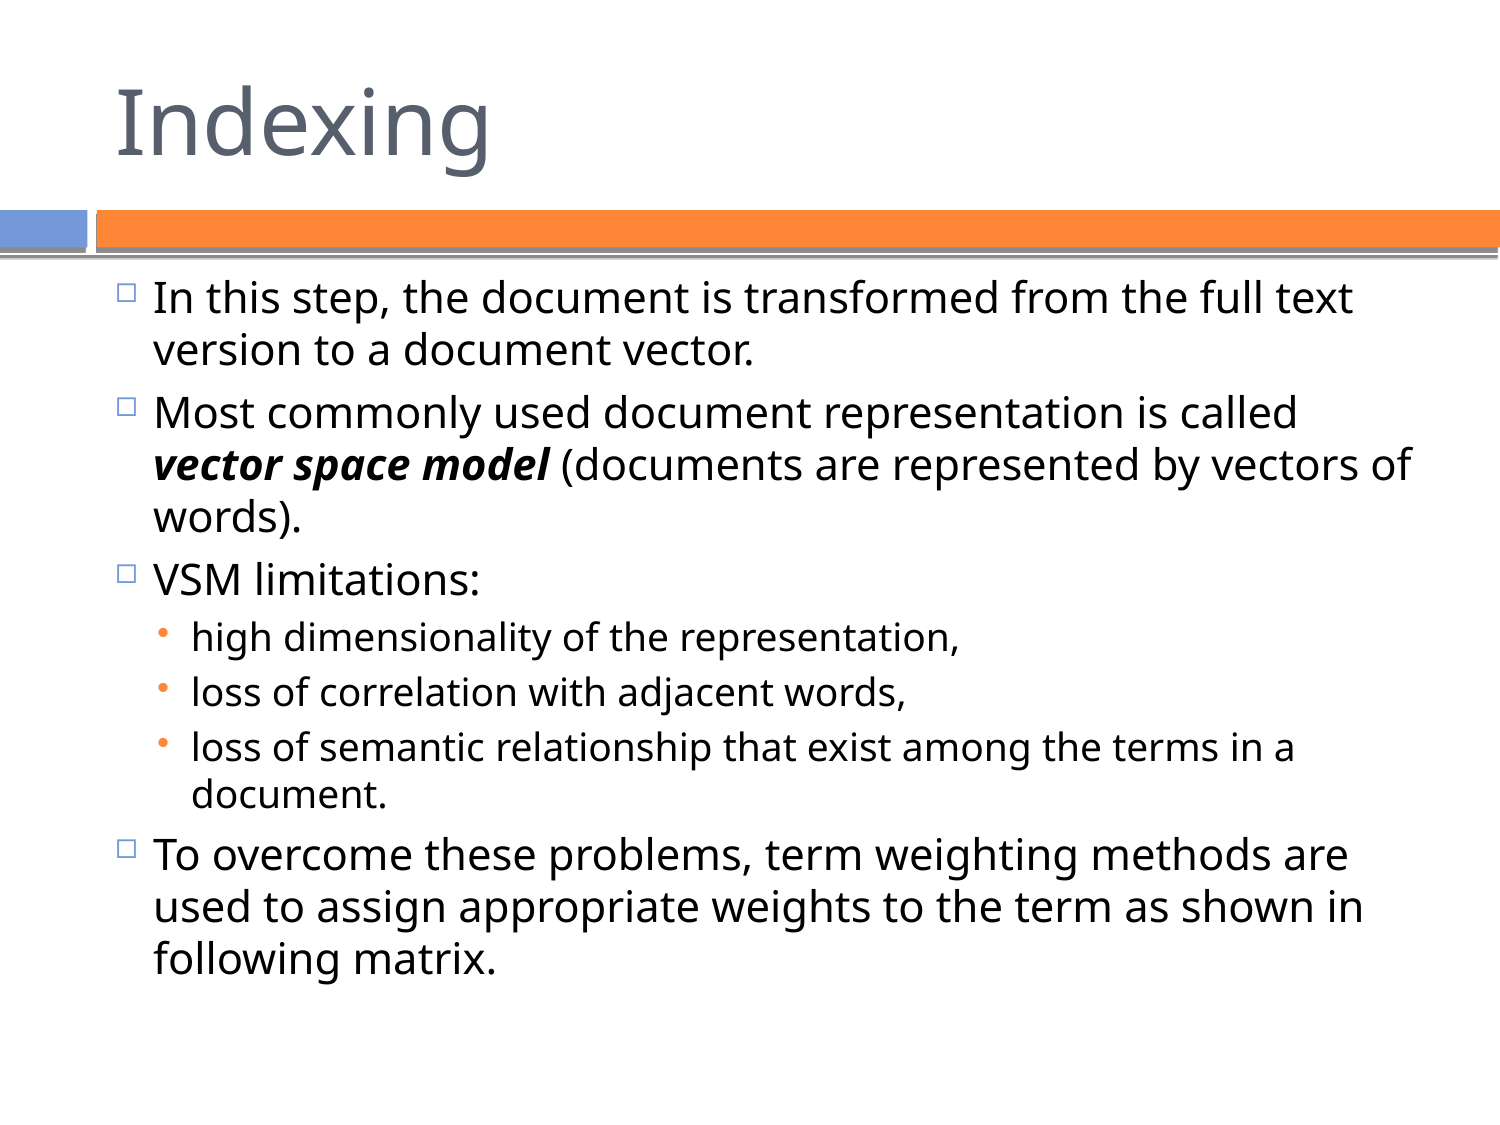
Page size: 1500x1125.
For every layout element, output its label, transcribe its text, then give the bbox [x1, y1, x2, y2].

list In this step, the document is transformed from the full text version to a document vector. Most commonly used document representation is called vector space model (documents are represented by vectors of words). VSM limitations: high dimensionality of the representation, loss of correlation with adjacent words, loss of semantic relationship that exist among the terms in a document. To overcome these problems, term weighting methods are used to assign appropriate weights to the term as shown in following matrix. [100, 262, 1438, 1000]
title Indexing [100, 37, 1438, 200]
